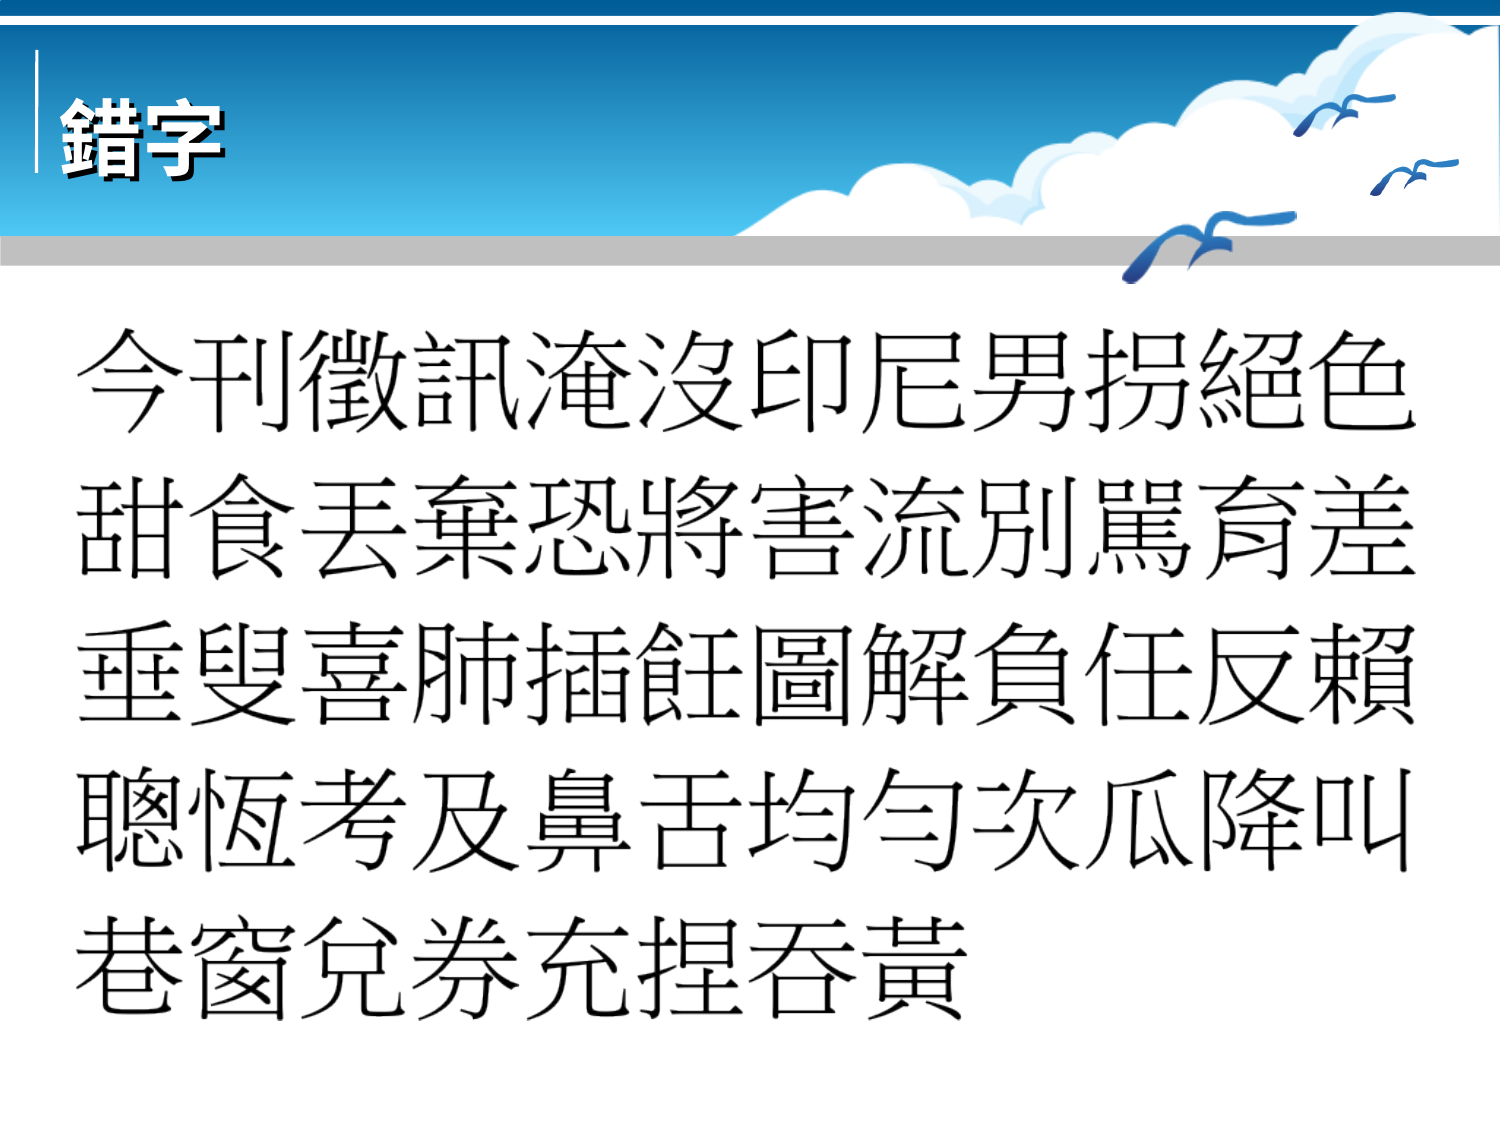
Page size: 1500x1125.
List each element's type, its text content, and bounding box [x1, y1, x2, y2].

picture [730, 12, 1500, 284]
title 錯字 [59, 86, 1465, 186]
picture [75, 327, 1416, 1021]
